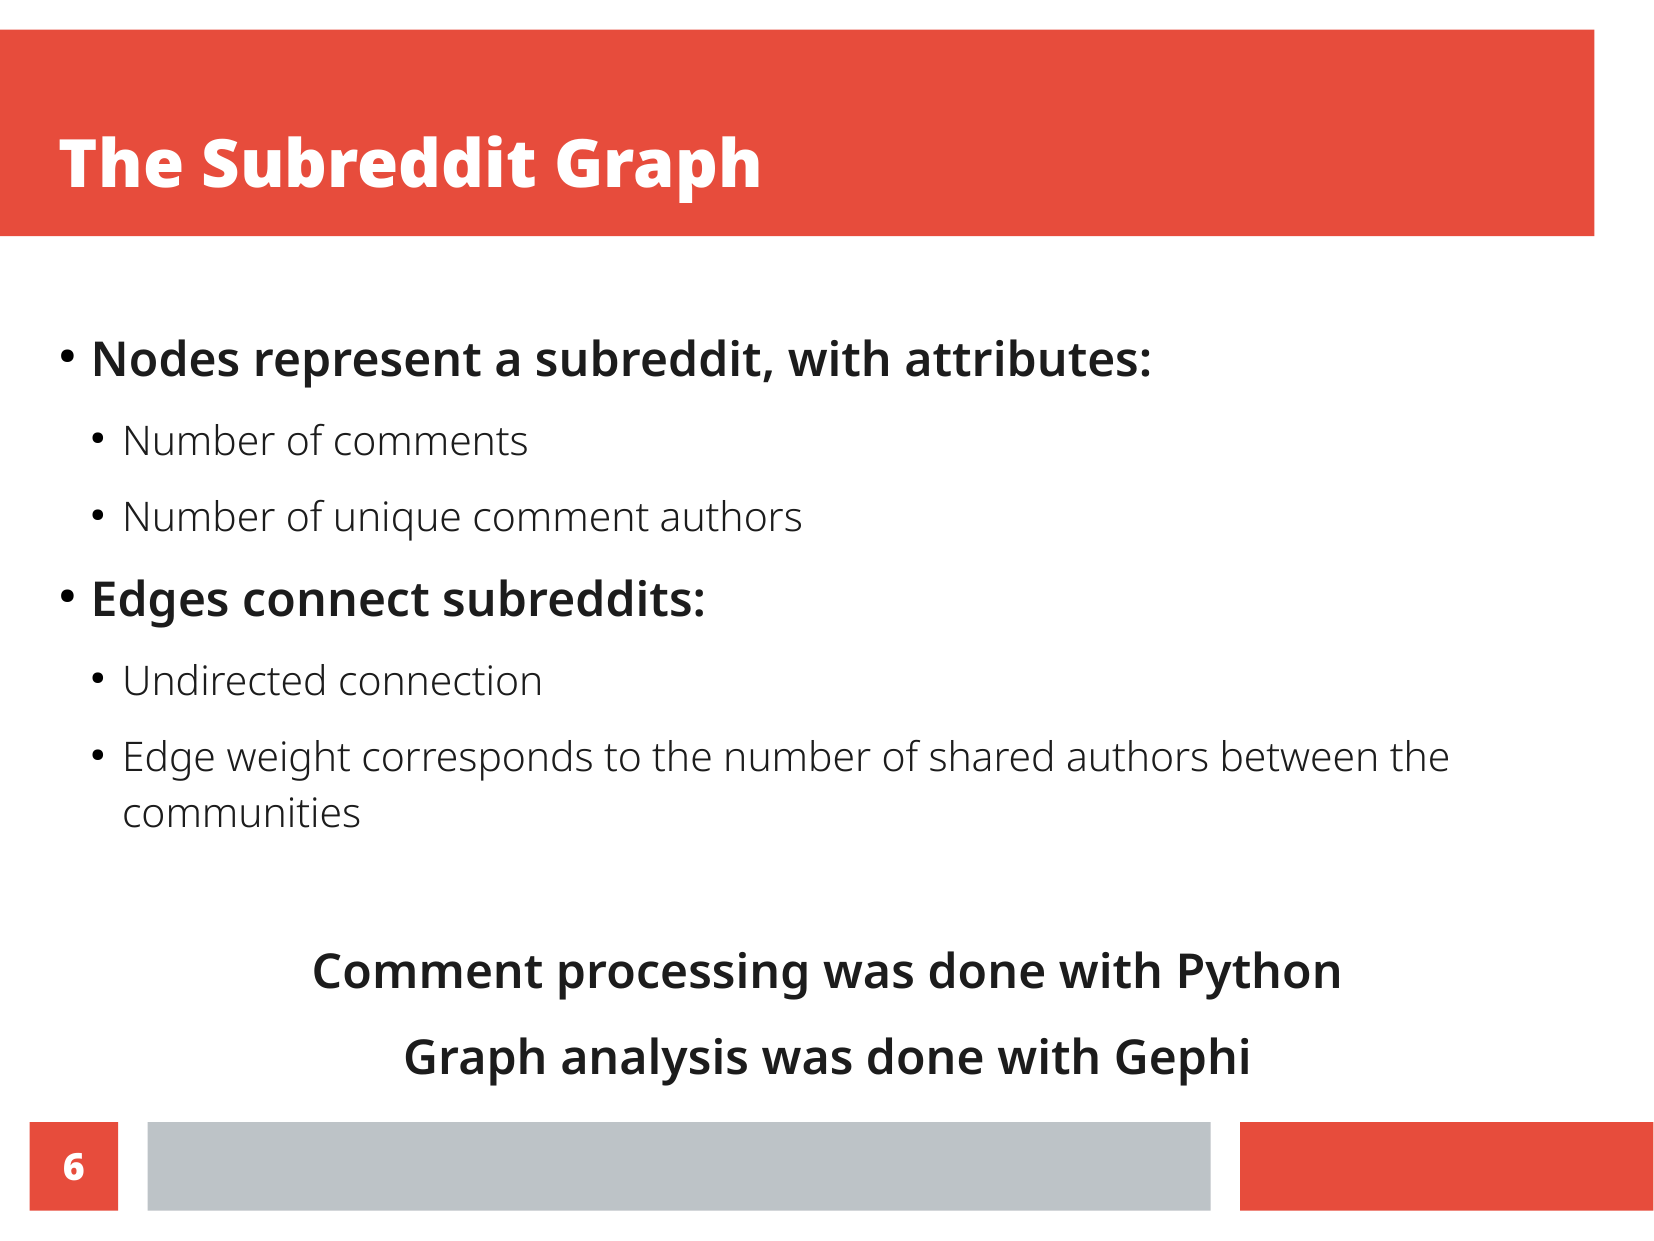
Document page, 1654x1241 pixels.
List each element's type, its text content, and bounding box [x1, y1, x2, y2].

title The Subreddit Graph [59, 59, 1595, 207]
list Nodes represent a subreddit, with attributes: Number of comments Number of unique comment authors Edges connect subreddits: Undirected connection Edge weight corresponds to the number of shared authors between the communities Comment processing was done with Python Graph analysis was done with Gephi [59, 324, 1565, 1093]
